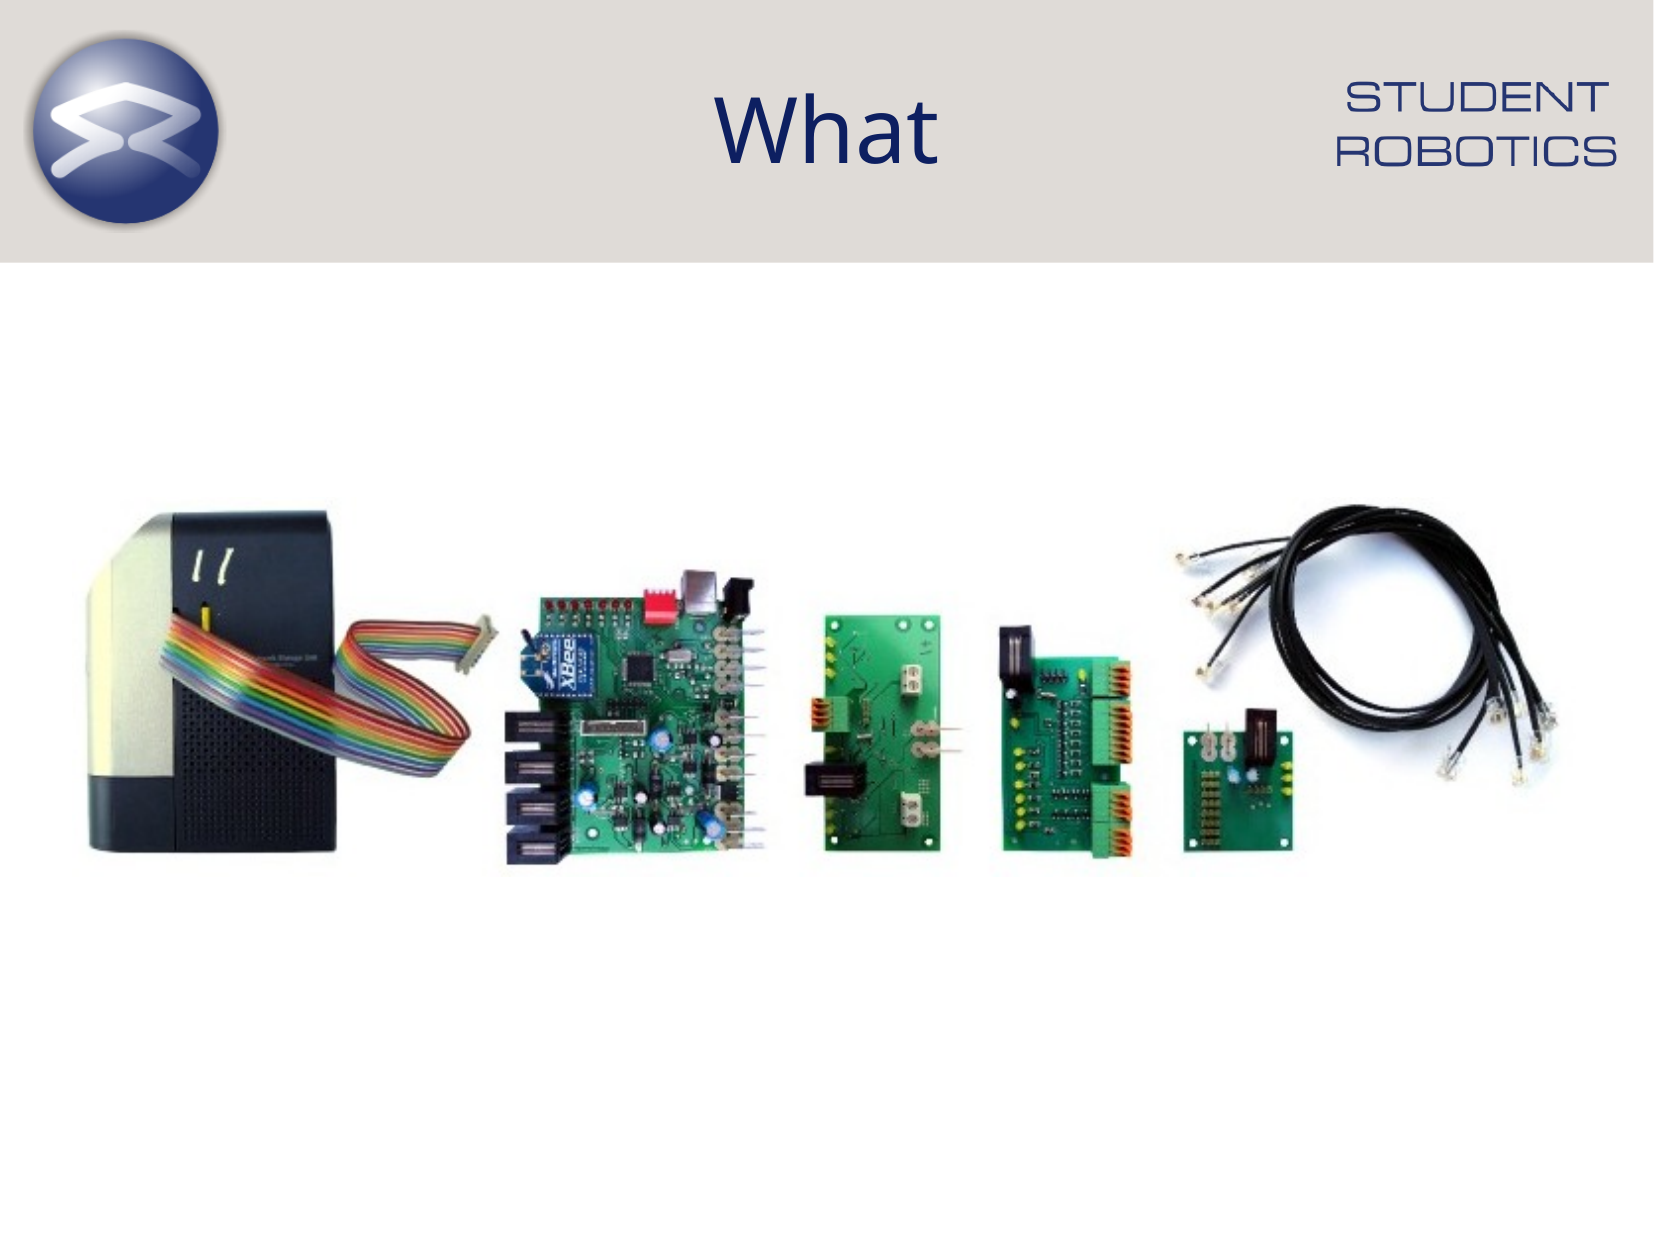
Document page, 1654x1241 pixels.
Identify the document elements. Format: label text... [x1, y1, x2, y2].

title What [82, 0, 1571, 257]
picture [9, 19, 82, 245]
picture [72, 497, 1576, 877]
picture [1571, 68, 1633, 174]
